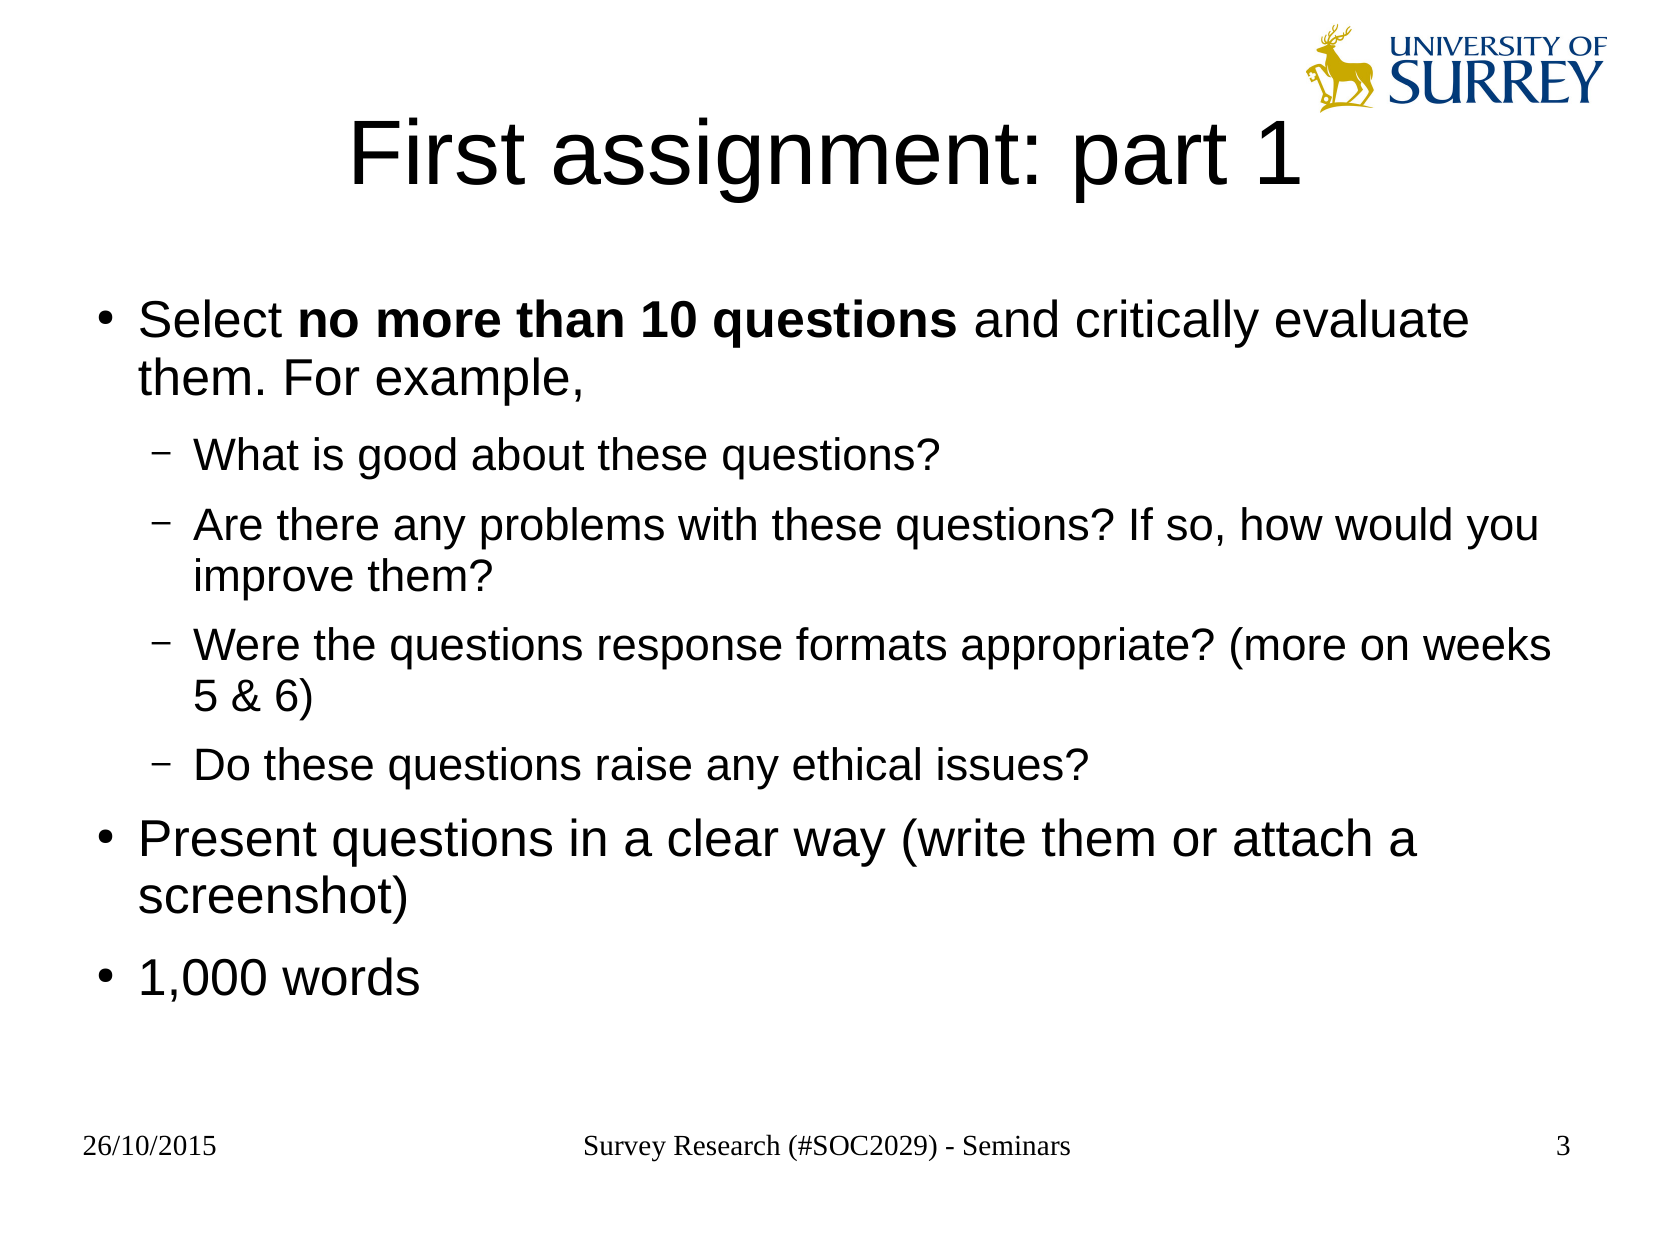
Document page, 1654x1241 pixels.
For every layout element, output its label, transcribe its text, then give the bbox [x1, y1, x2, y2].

list Select no more than 10 questions and critically evaluate them. For example, What is good about these questions? Are there any problems with these questions? If so, how would you improve them? Were the questions response formats appropriate? (more on weeks 5 & 6) Do these questions raise any ethical issues? Present questions in a clear way (write them or attach a screenshot) 1,000 words [82, 290, 1571, 1010]
picture [1306, 23, 1607, 113]
title First assignment: part 1 [82, 49, 1571, 257]
